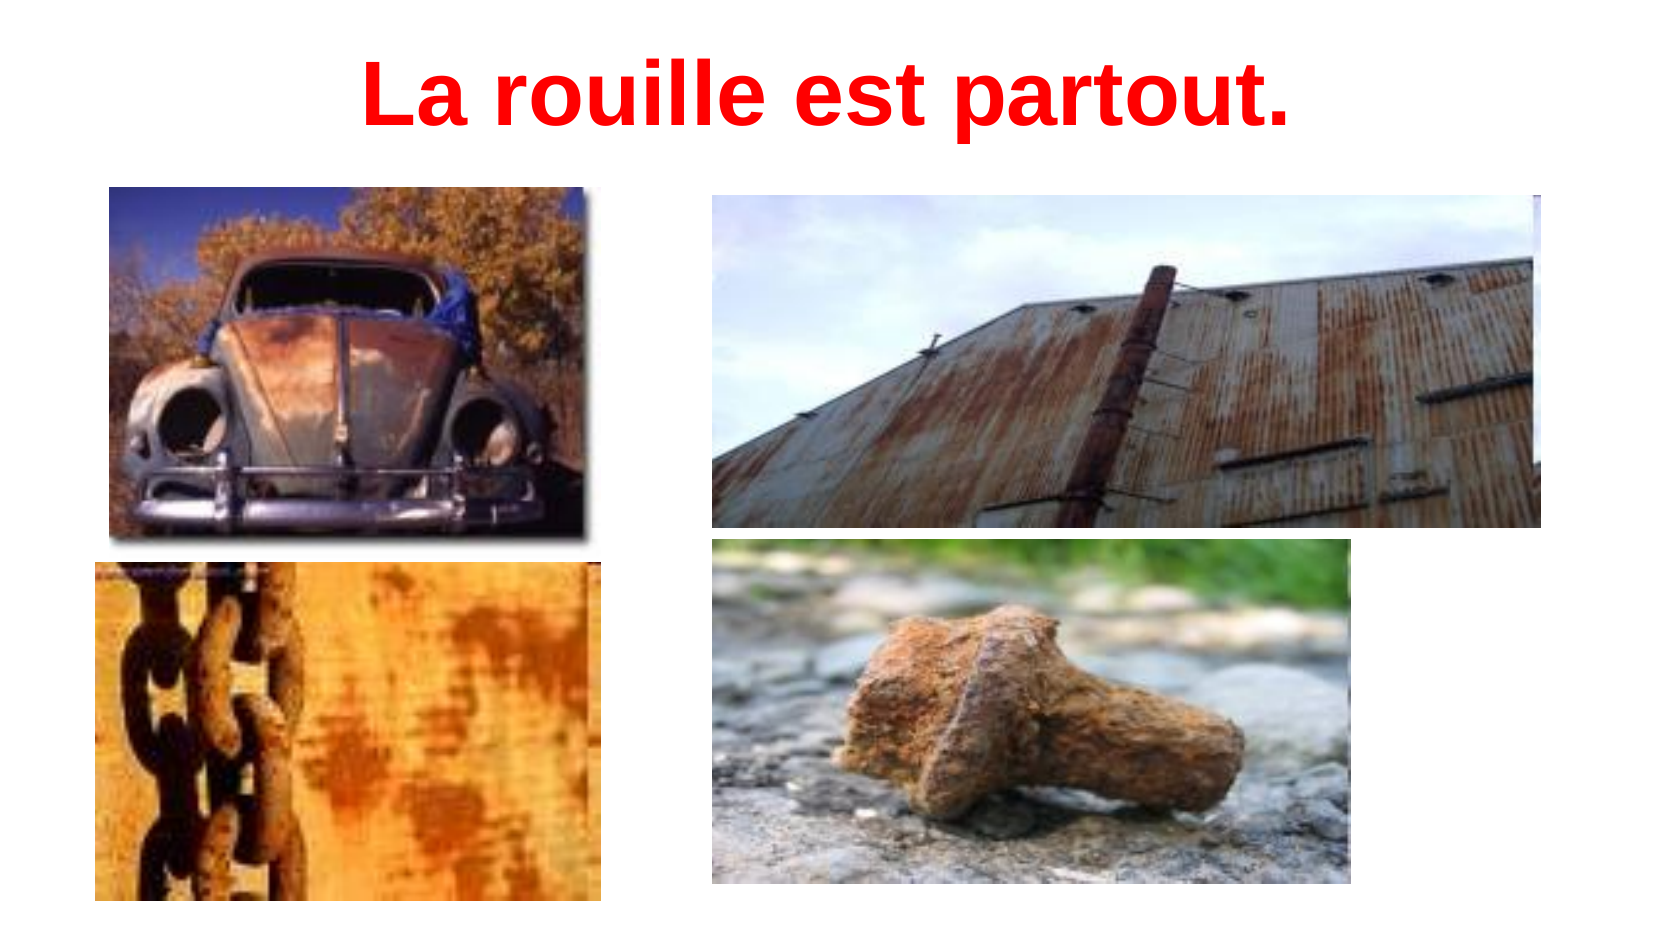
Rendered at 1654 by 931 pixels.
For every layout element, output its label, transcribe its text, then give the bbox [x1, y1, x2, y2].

picture [712, 195, 1541, 528]
picture [109, 187, 601, 558]
picture [712, 539, 1351, 884]
title La rouille est partout. [82, 37, 1571, 151]
picture [95, 562, 601, 901]
